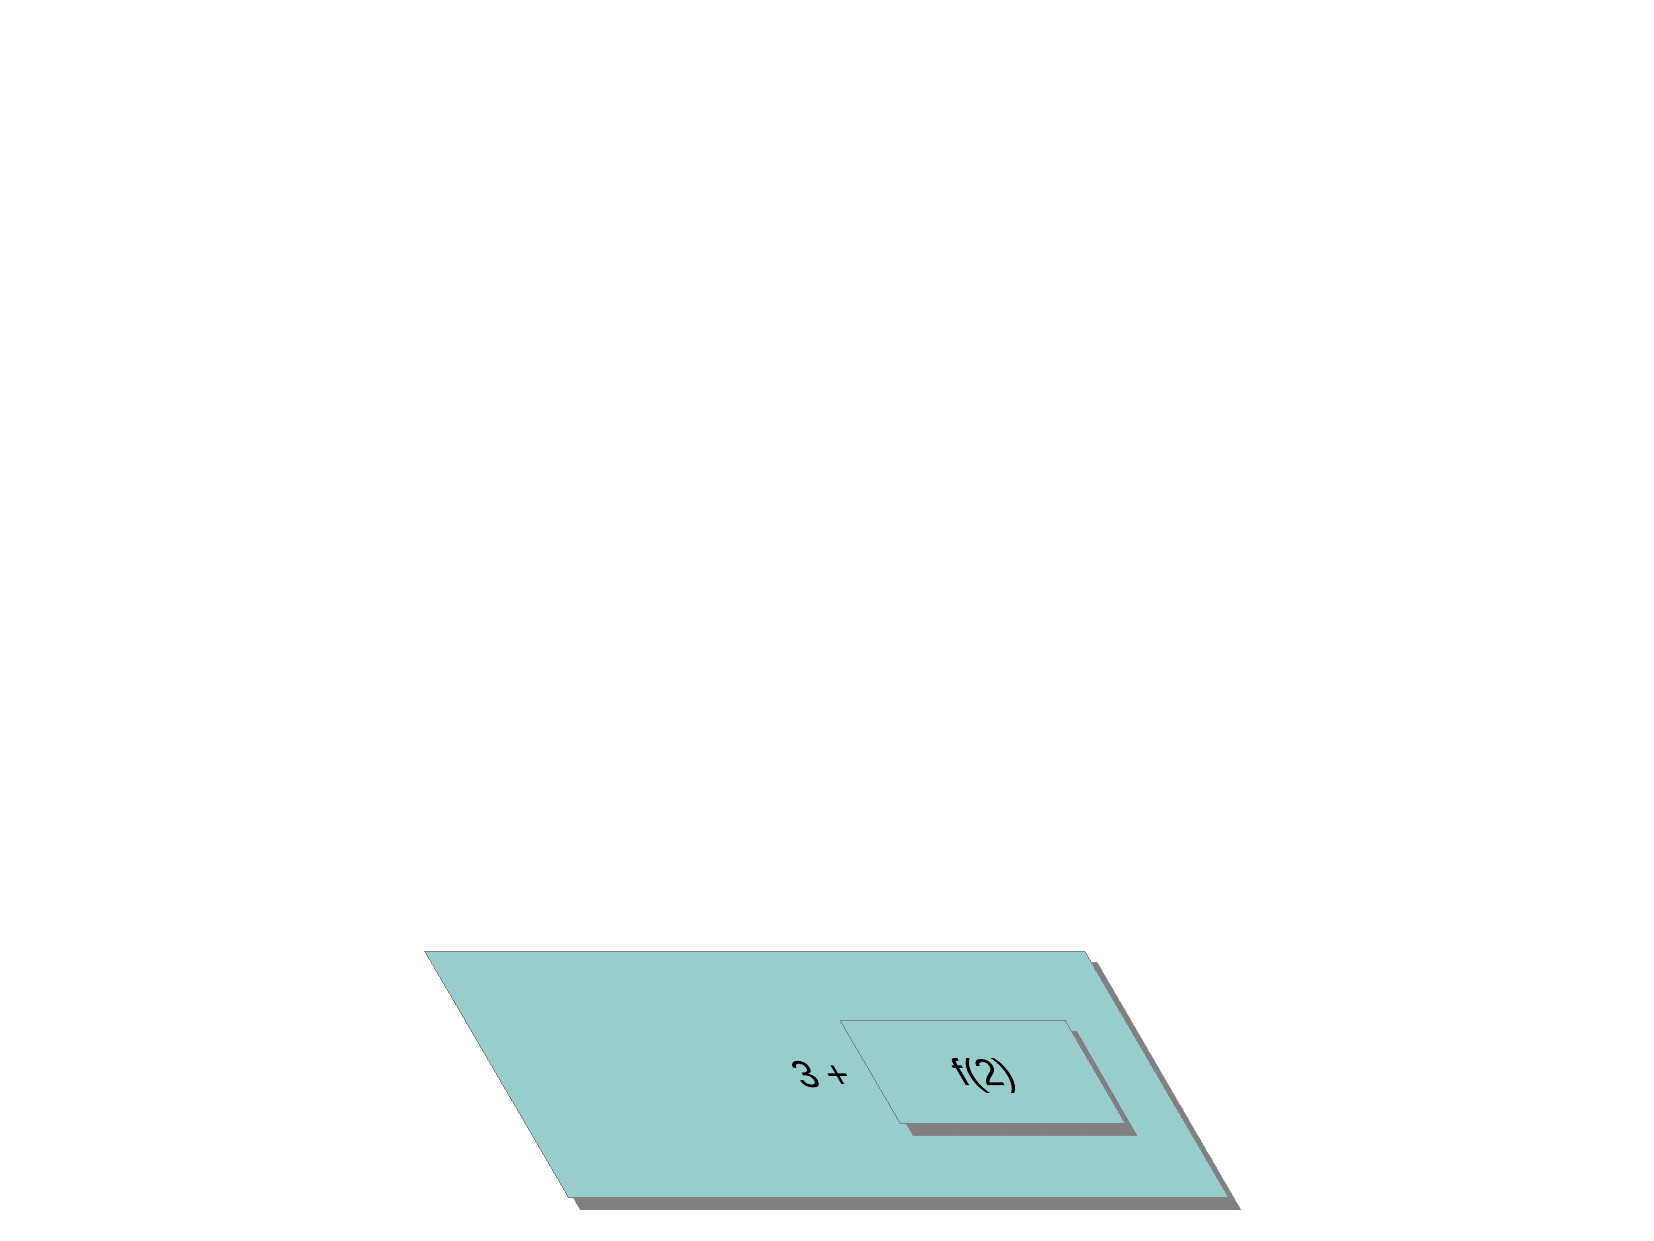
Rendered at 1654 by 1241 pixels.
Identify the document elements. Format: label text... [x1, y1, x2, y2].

text_box f(2) [840, 1020, 1126, 1124]
text_box 3 + [424, 951, 1229, 1198]
